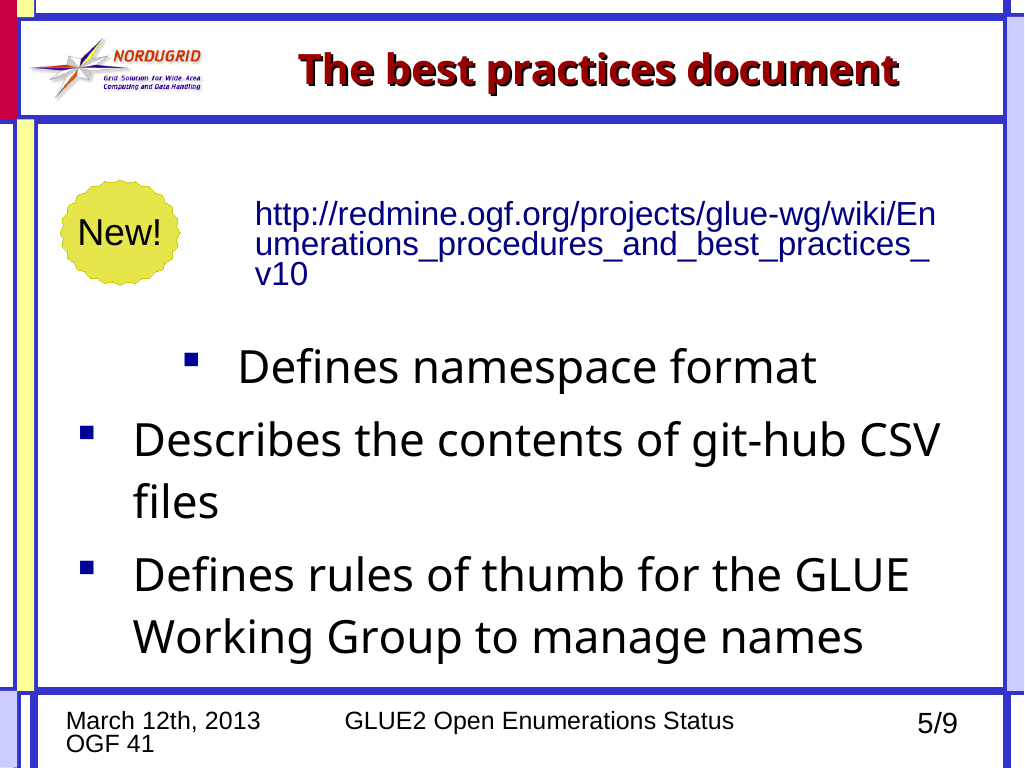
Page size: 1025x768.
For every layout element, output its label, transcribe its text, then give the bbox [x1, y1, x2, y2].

title The best practices document [221, 11, 975, 125]
text_box New! [60, 180, 181, 286]
text_box http://redmine.ogf.org/projects/glue-wg/wiki/Enumerations_procedures_and_best_practices_v10 [240, 188, 961, 241]
picture [27, 34, 205, 101]
list Defines namespace format Describes the contents of git-hub CSV files Defines rules of thumb for the GLUE Working Group to manage names [38, 334, 961, 768]
